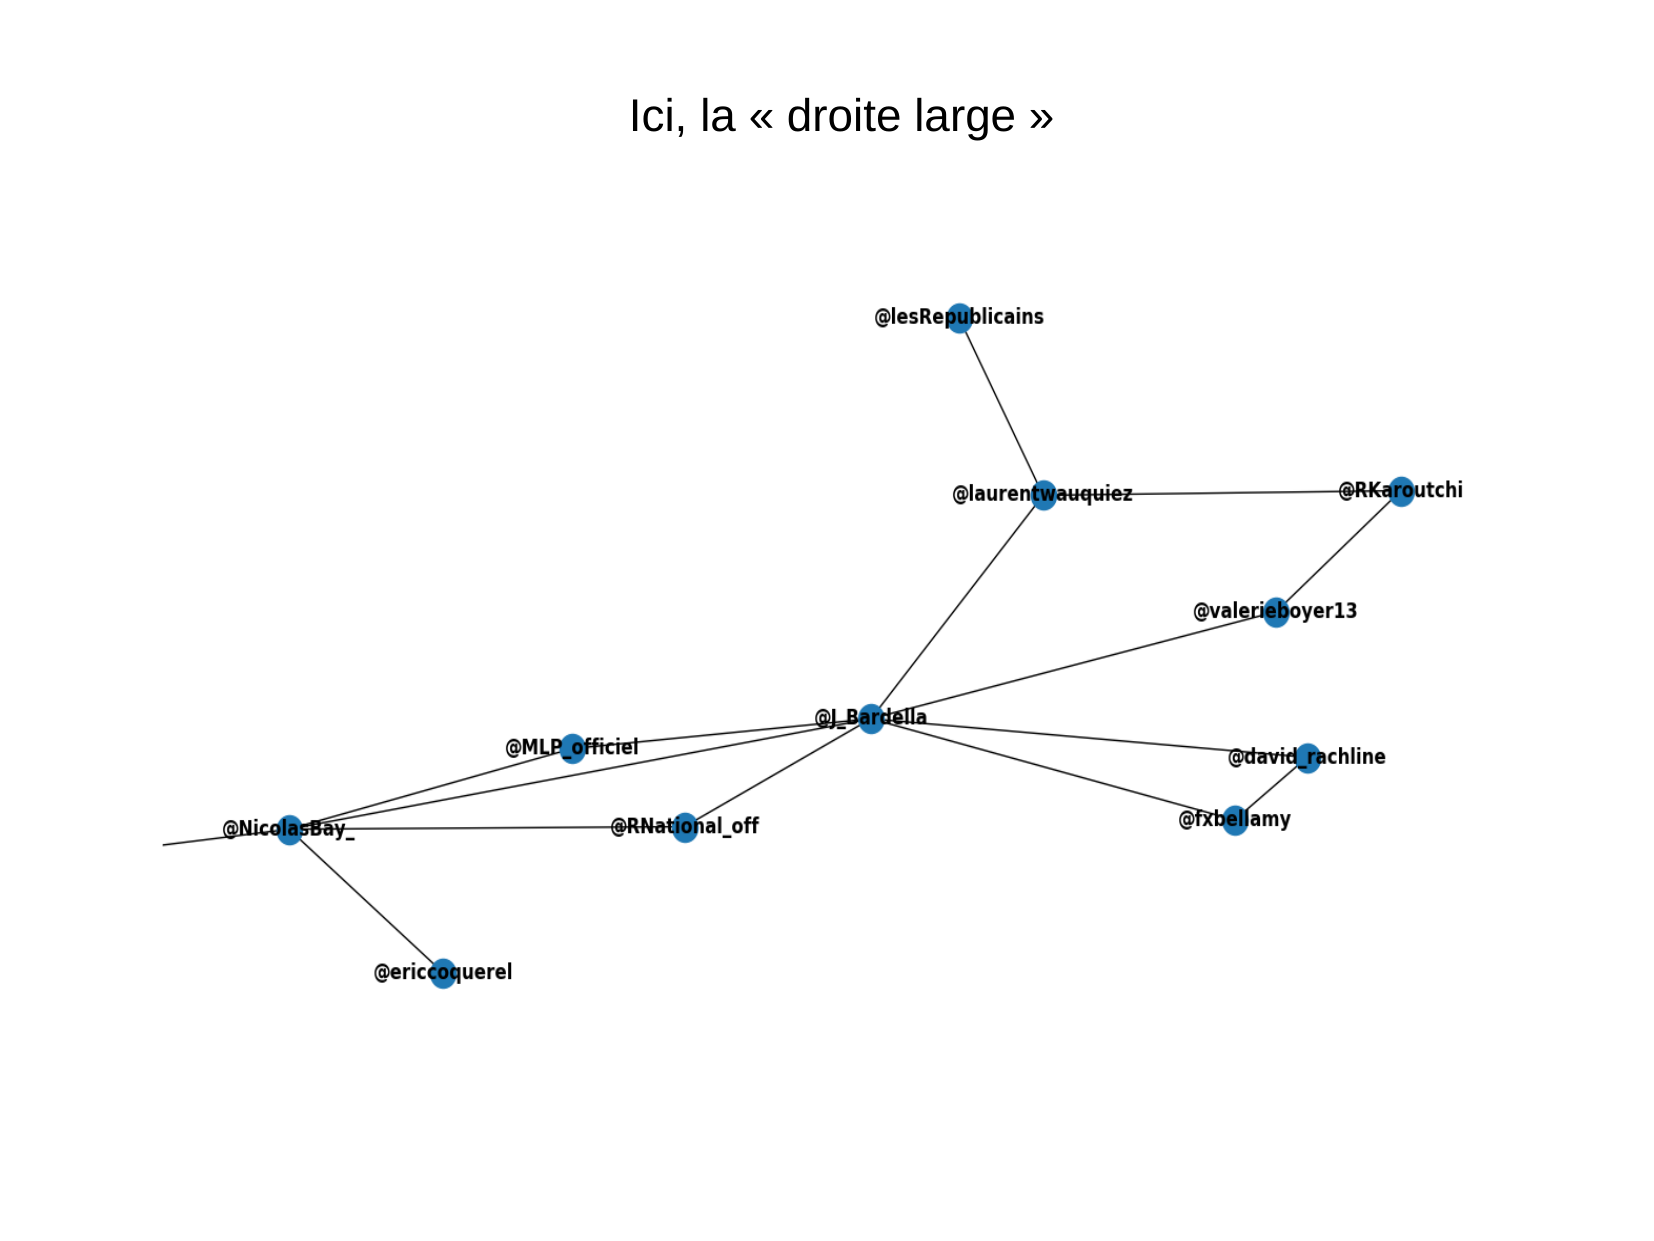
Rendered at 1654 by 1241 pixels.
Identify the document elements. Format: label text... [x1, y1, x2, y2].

title [82, 49, 1571, 257]
picture [162, 290, 1491, 1010]
text_box Ici, la « droite large » [614, 82, 1108, 308]
